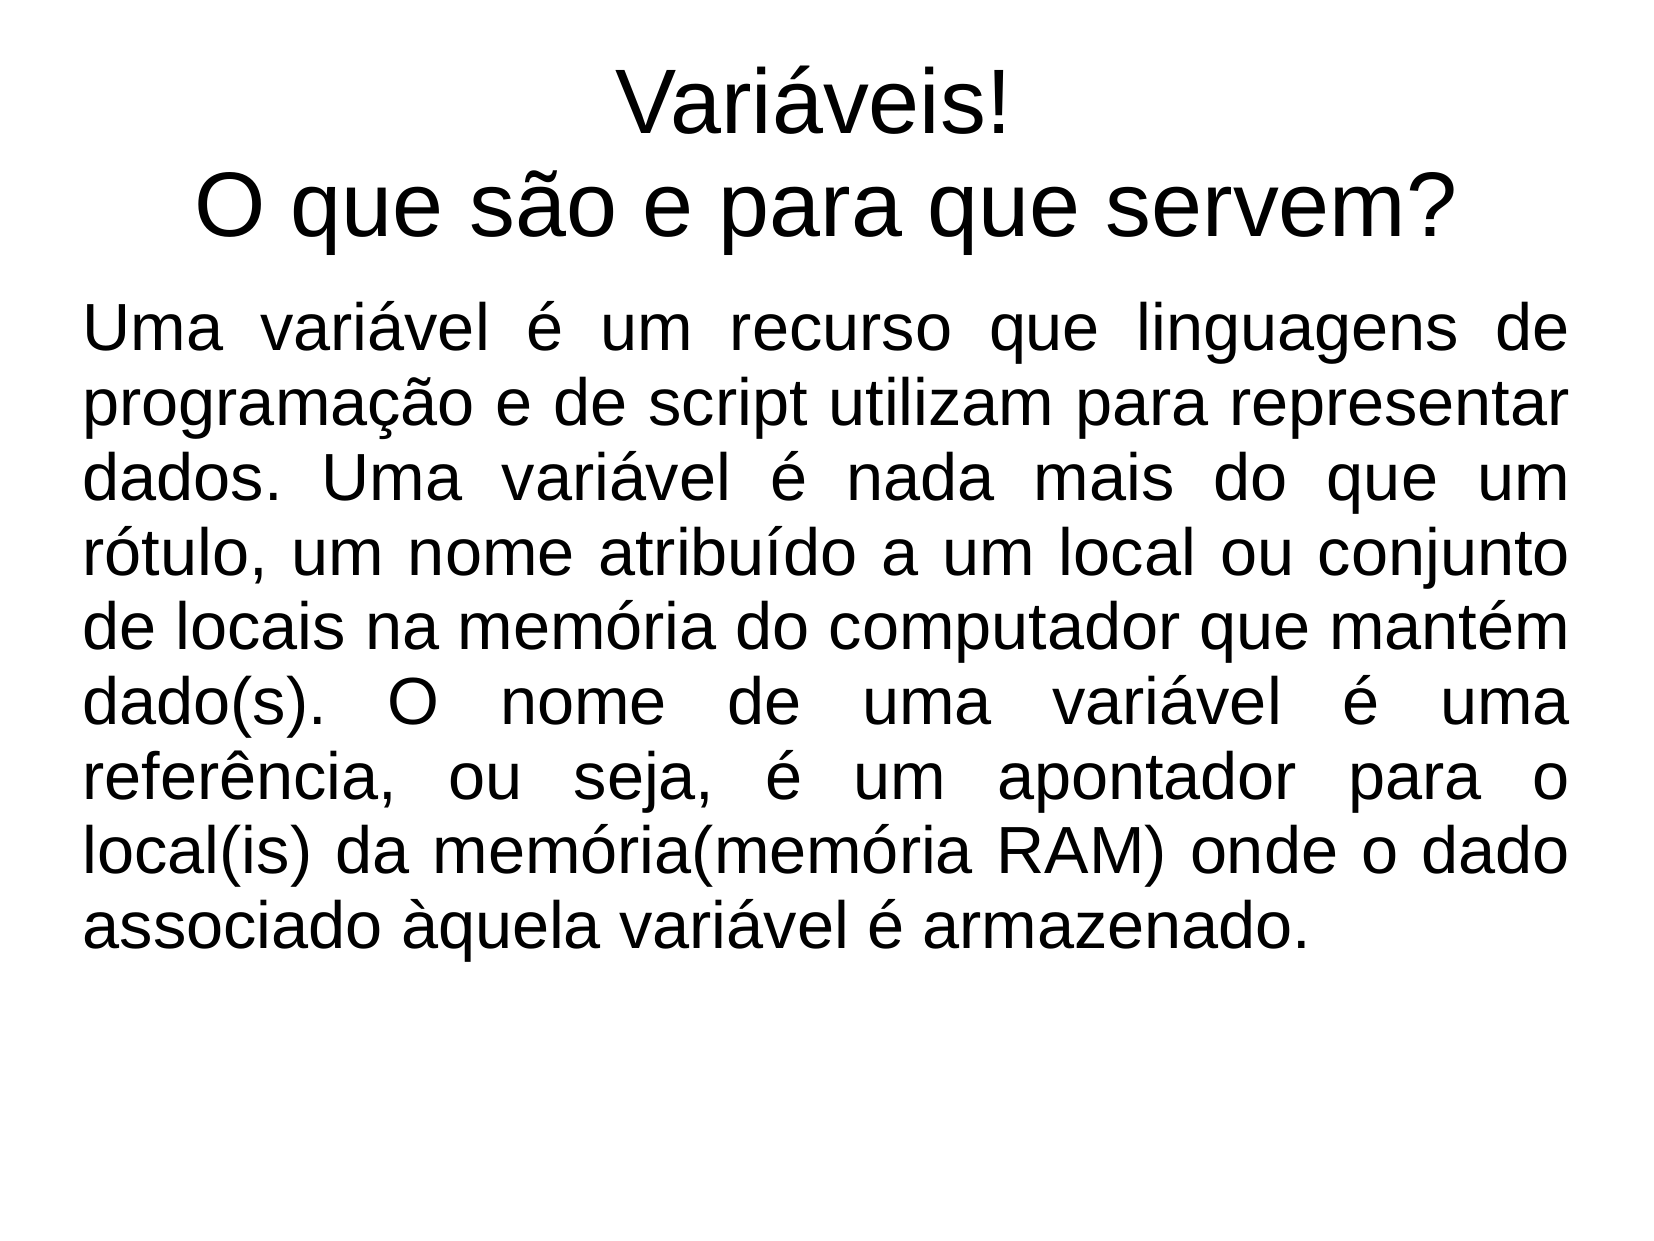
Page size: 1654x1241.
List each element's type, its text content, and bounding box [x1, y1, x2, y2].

list Uma variável é um recurso que linguagens de programação e de script utilizam para representar dados. Uma variável é nada mais do que um rótulo, um nome atribuído a um local ou conjunto de locais na memória do computador que mantém dado(s). O nome de uma variável é uma referência, ou seja, é um apontador para o local(is) da memória(memória RAM) onde o dado associado àquela variável é armazenado. [82, 290, 1571, 1010]
title Variáveis! O que são e para que servem? [82, 39, 1571, 267]
